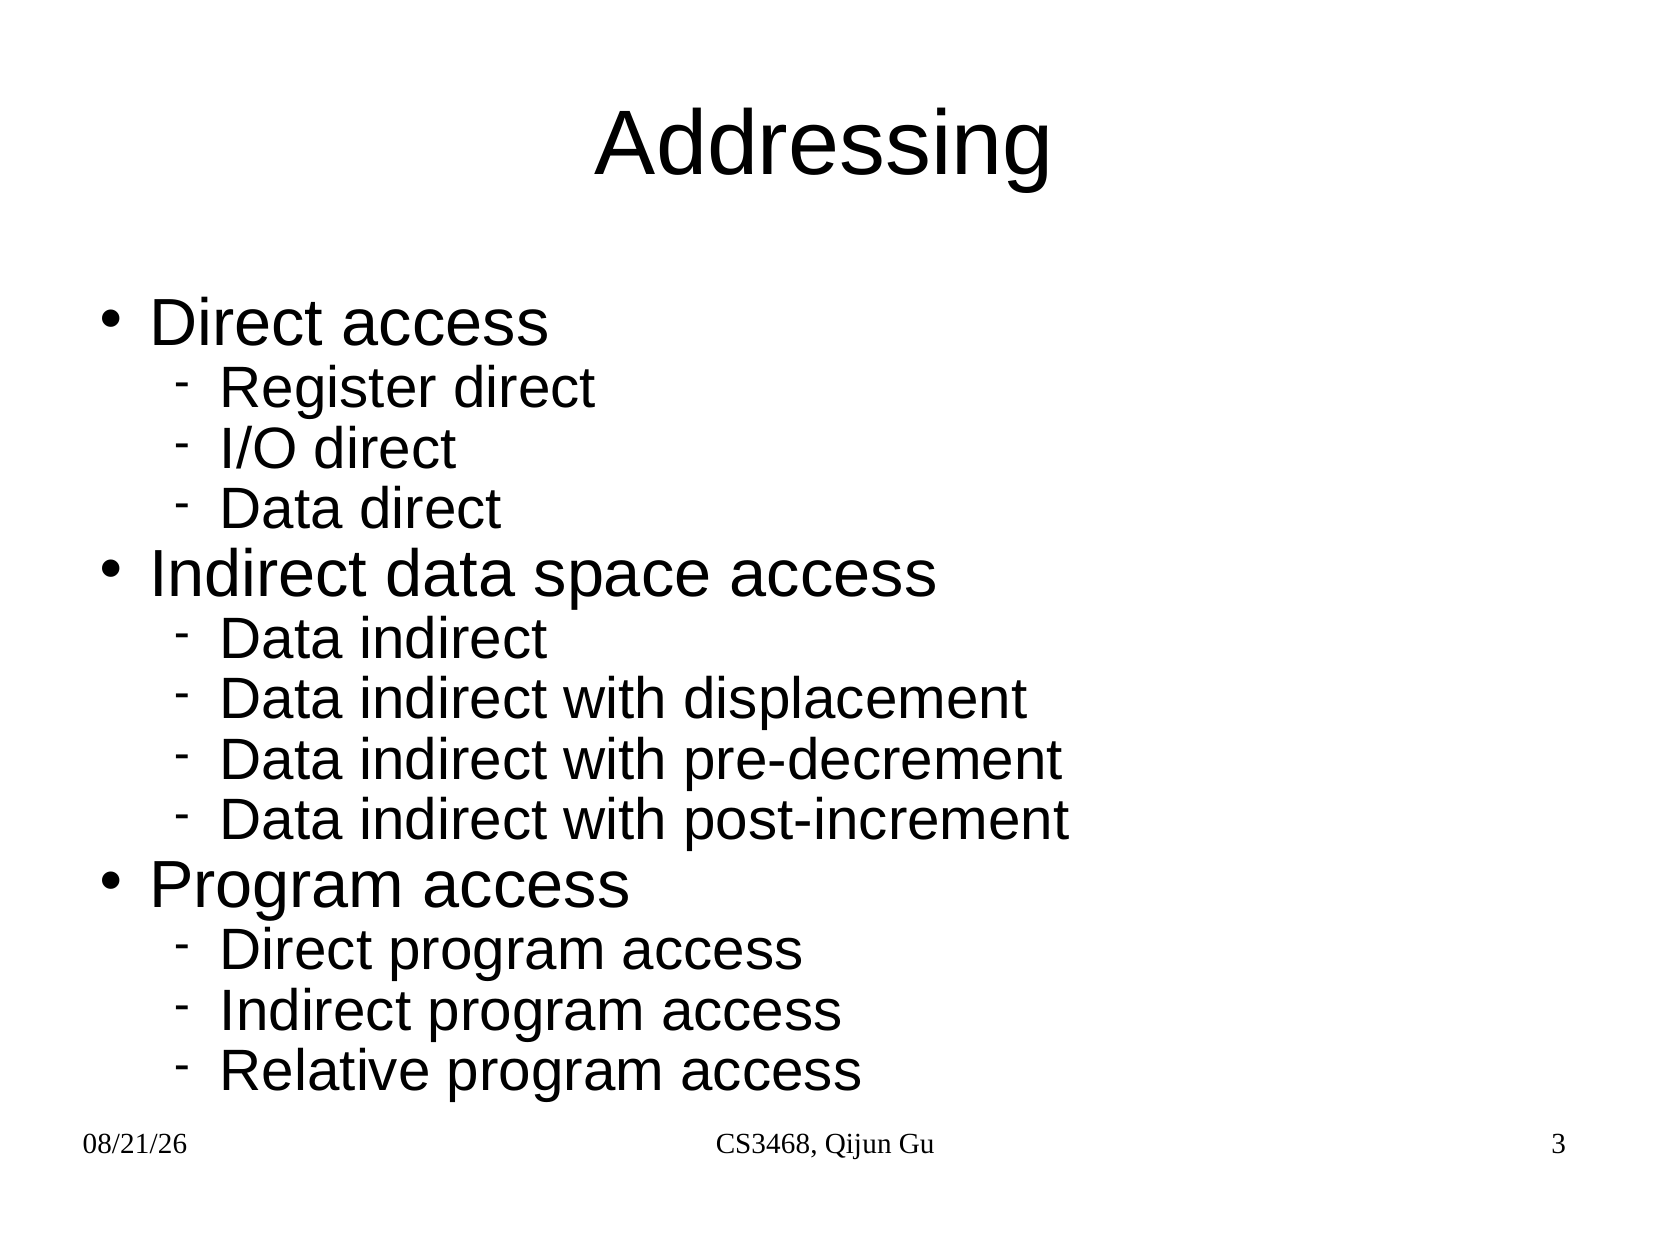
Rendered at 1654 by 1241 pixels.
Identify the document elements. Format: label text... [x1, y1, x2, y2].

title Addressing [82, 56, 1567, 246]
list Direct access Register direct I/O direct Data direct Indirect data space access Data indirect Data indirect with displacement Data indirect with pre-decrement Data indirect with post-increment Program access Direct program access Indirect program access Relative program access [82, 290, 1567, 1165]
